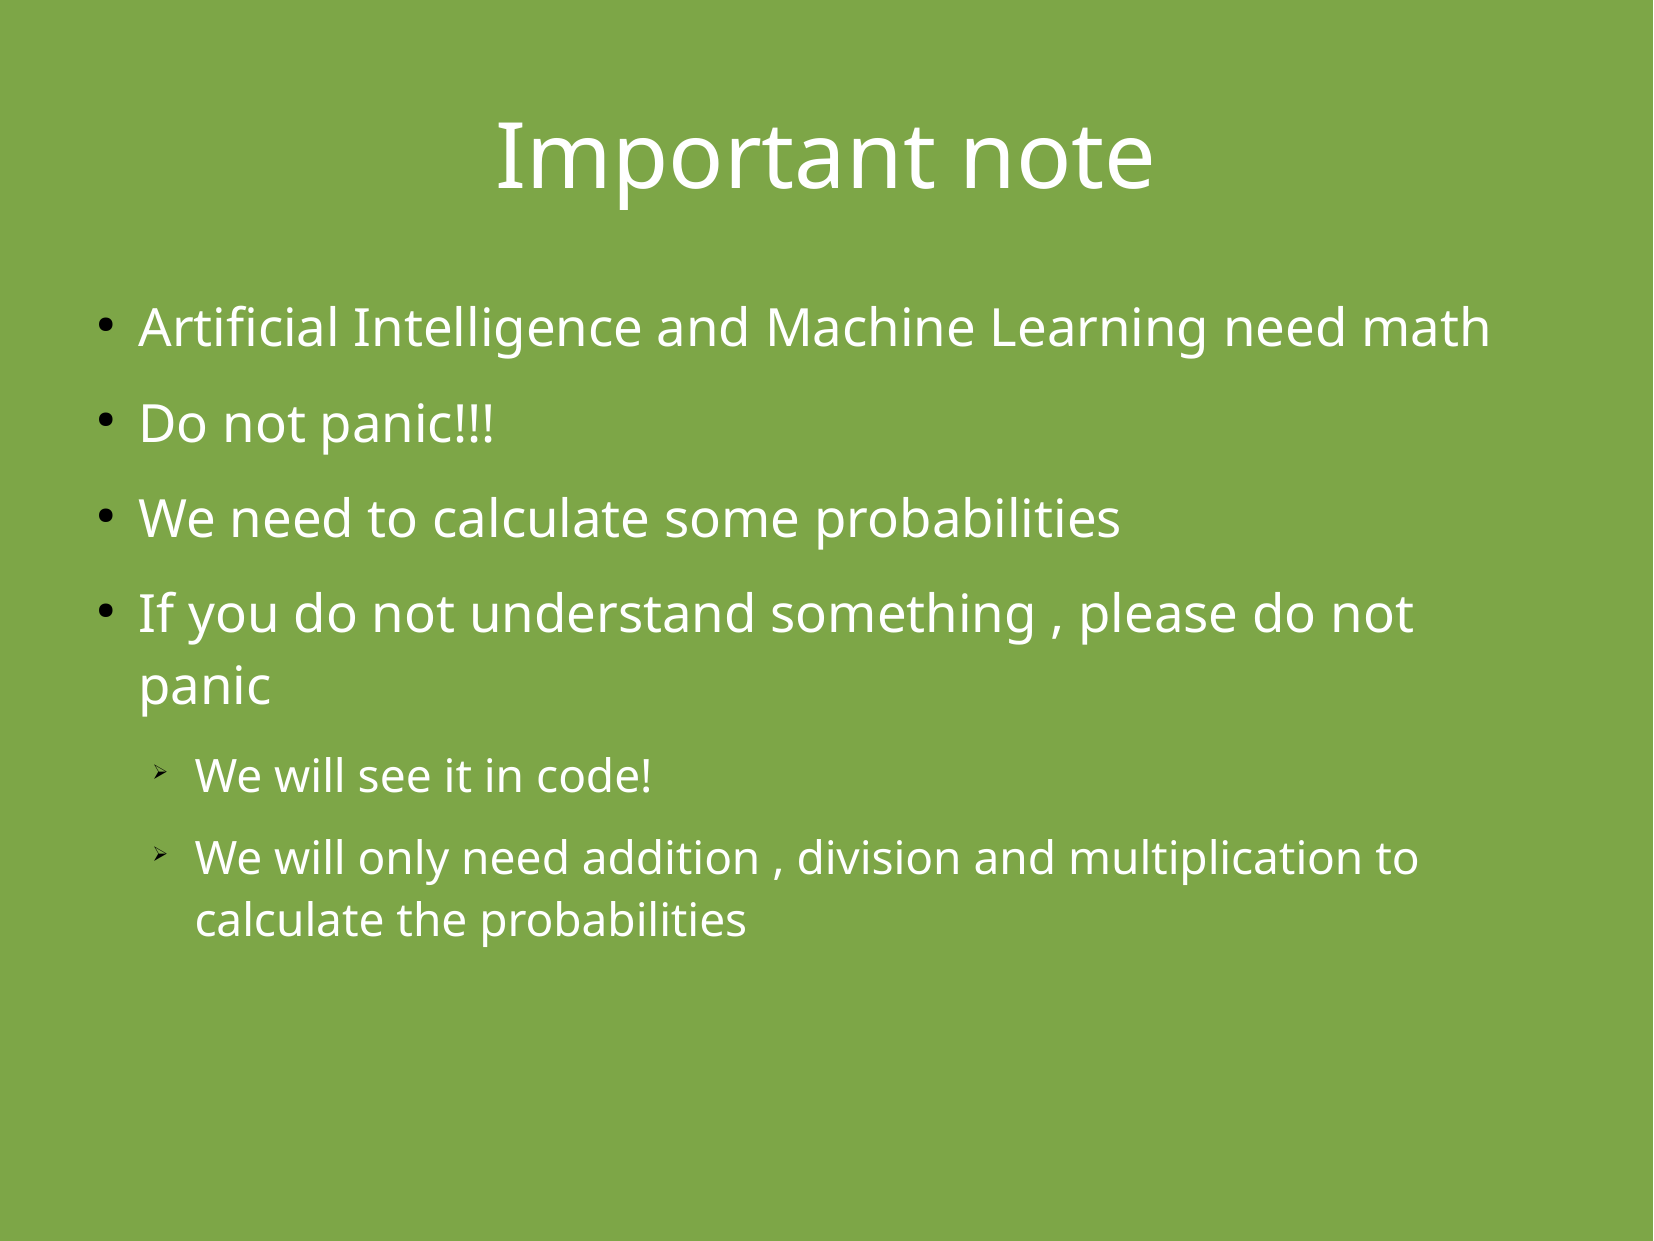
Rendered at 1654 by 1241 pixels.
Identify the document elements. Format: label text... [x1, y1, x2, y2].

list Artificial Intelligence and Machine Learning need math Do not panic!!! We need to calculate some probabilities If you do not understand something , please do not panic We will see it in code! We will only need addition , division and multiplication to calculate the probabilities [82, 290, 1538, 1010]
title Important note [82, 49, 1571, 257]
